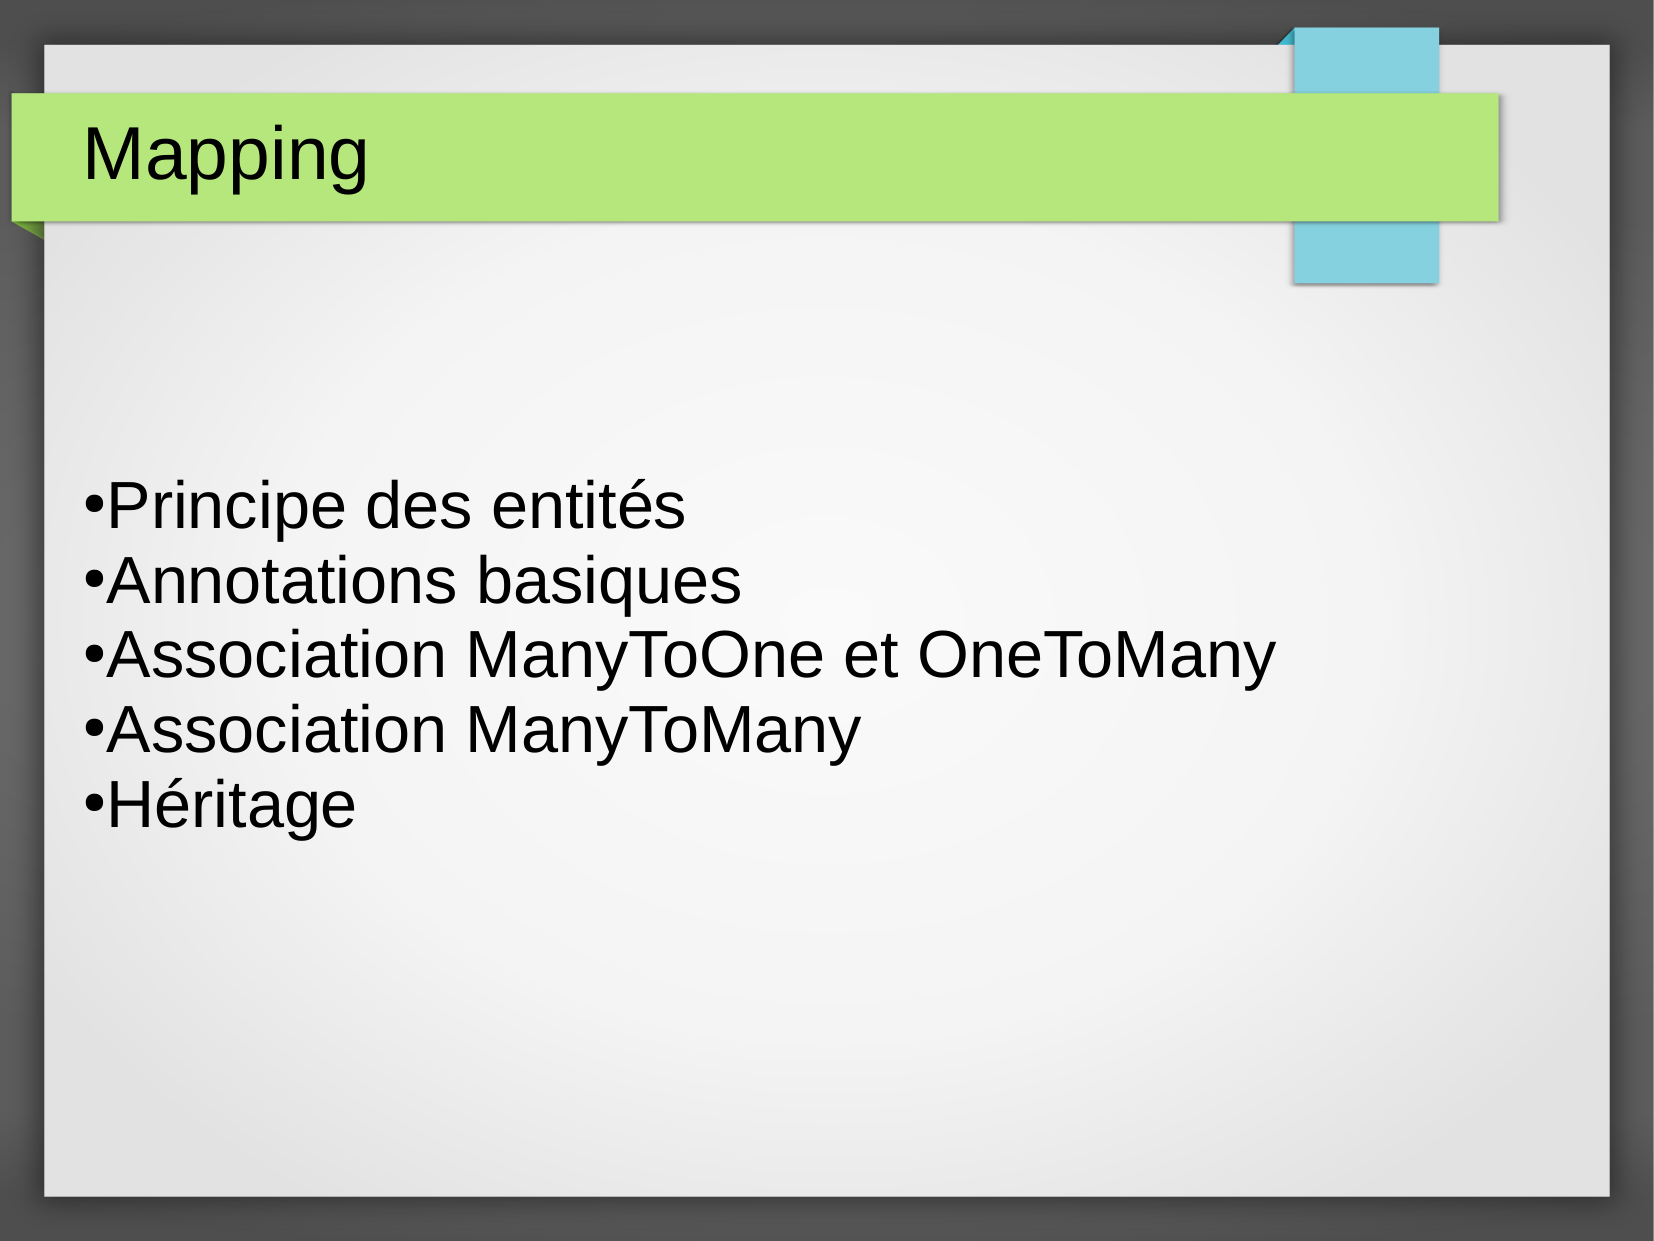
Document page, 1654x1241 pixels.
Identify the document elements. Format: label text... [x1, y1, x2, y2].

title Mapping [82, 94, 1264, 213]
subtitle Principe des entités Annotations basiques Association ManyToOne et OneToMany Association ManyToMany Héritage [82, 295, 1571, 1015]
picture [0, 0, 1654, 1241]
